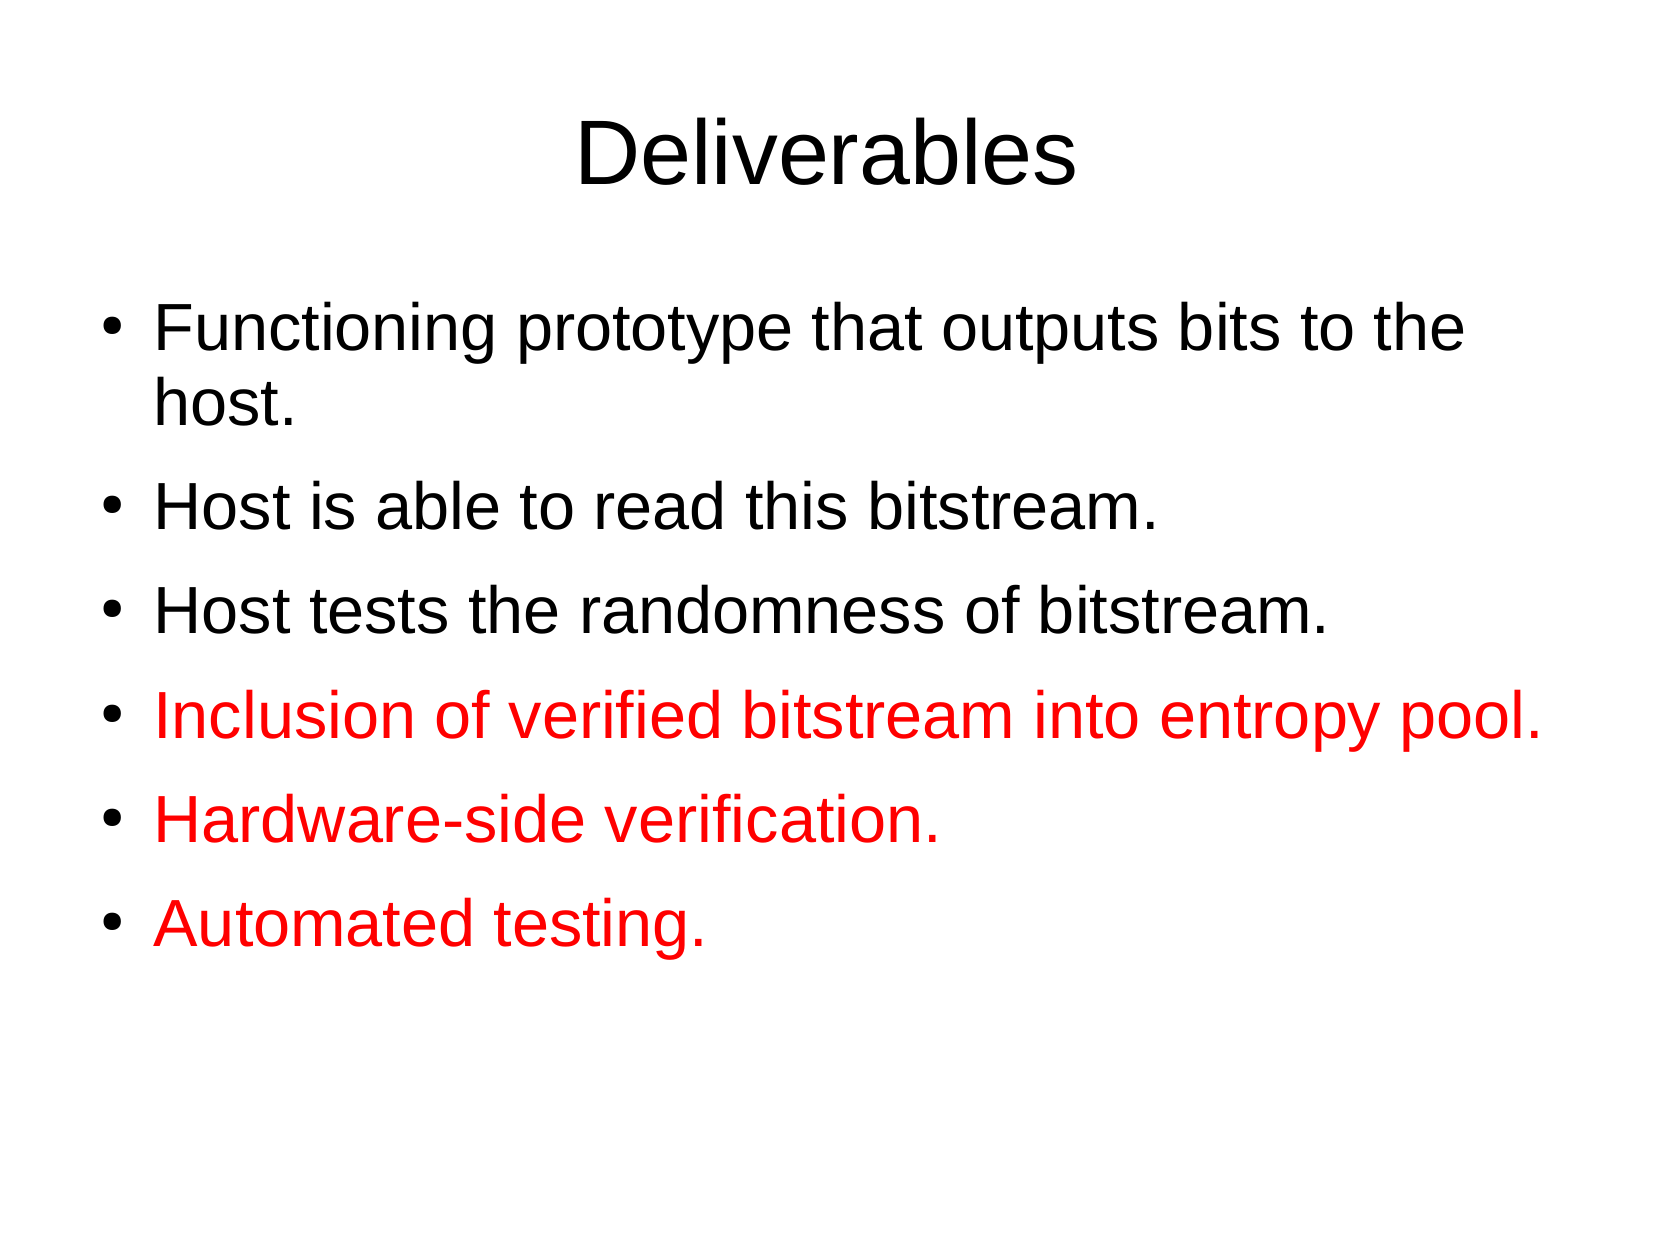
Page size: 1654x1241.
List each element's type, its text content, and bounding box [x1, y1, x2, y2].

title Deliverables [82, 49, 1571, 257]
list Functioning prototype that outputs bits to the host. Host is able to read this bitstream. Host tests the randomness of bitstream. Inclusion of verified bitstream into entropy pool. Hardware-side verification. Automated testing. [82, 290, 1571, 1010]
